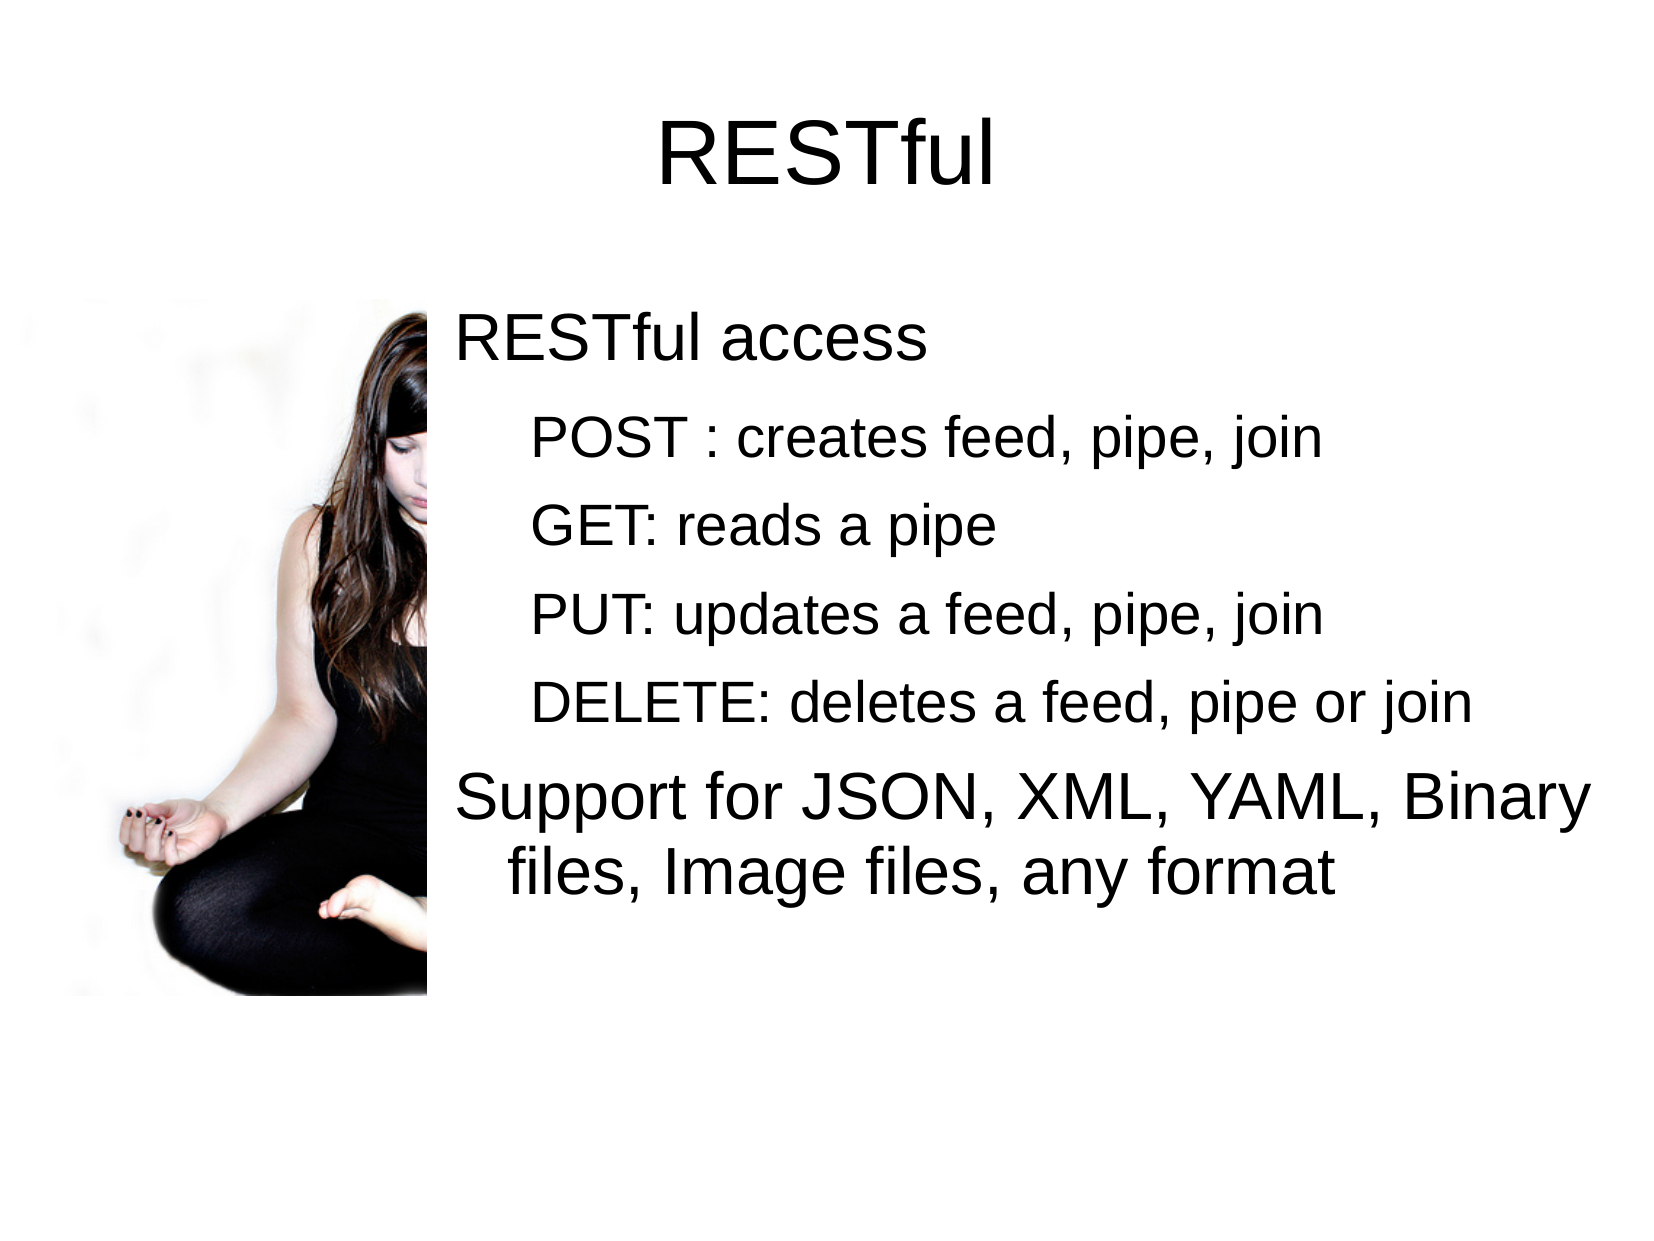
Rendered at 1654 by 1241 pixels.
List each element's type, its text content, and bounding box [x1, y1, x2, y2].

list RESTful access POST : creates feed, pipe, join GET: reads a pipe PUT: updates a feed, pipe, join DELETE: deletes a feed, pipe or join Support for JSON, XML, YAML, Binary files, Image files, any format [436, 300, 1613, 1104]
title RESTful [82, 56, 1571, 250]
picture [0, 299, 427, 996]
